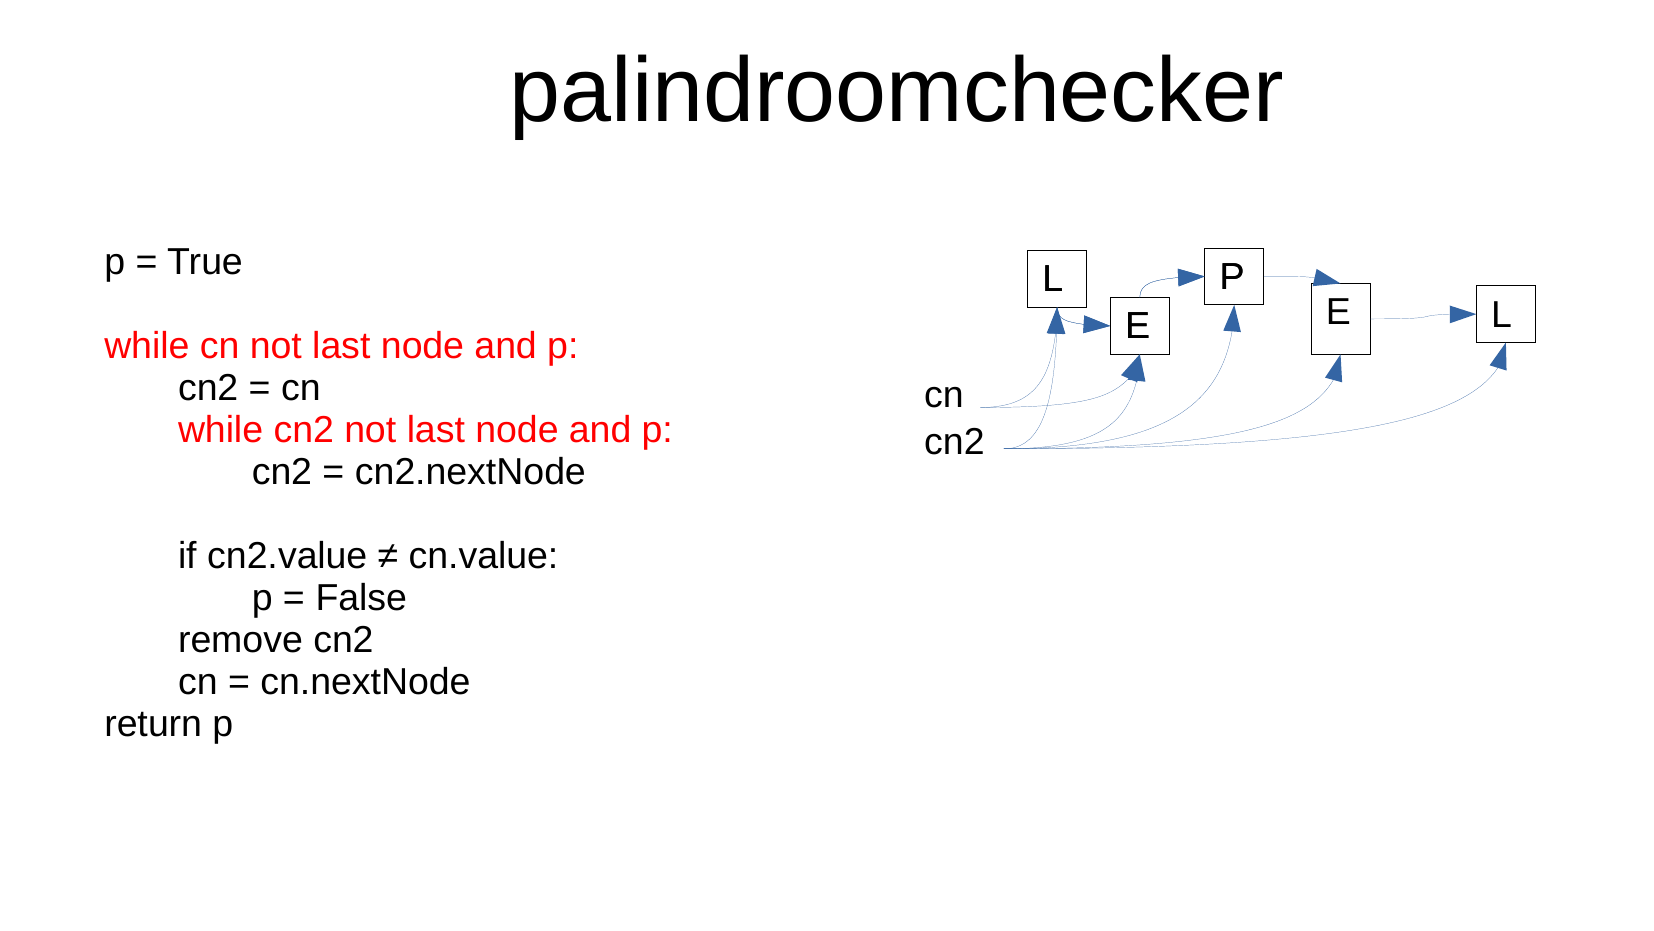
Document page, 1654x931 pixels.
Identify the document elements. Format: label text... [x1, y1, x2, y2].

text_box E [1311, 283, 1371, 355]
text_box cn [909, 366, 981, 413]
text_box P [1204, 248, 1264, 305]
text_box L [1027, 250, 1087, 308]
text_box p = True while cn not last node and p: cn2 = cn while cn2 not last node and p: cn2 = cn2.nextNode if cn2.value ≠ cn.value: p = False remove cn2 cn = cn.nextNode return p [89, 233, 780, 794]
text_box L [1476, 285, 1536, 343]
text_box E [1110, 297, 1170, 355]
text_box cn2 [909, 413, 1004, 485]
title palindroomchecker [153, 11, 1642, 168]
